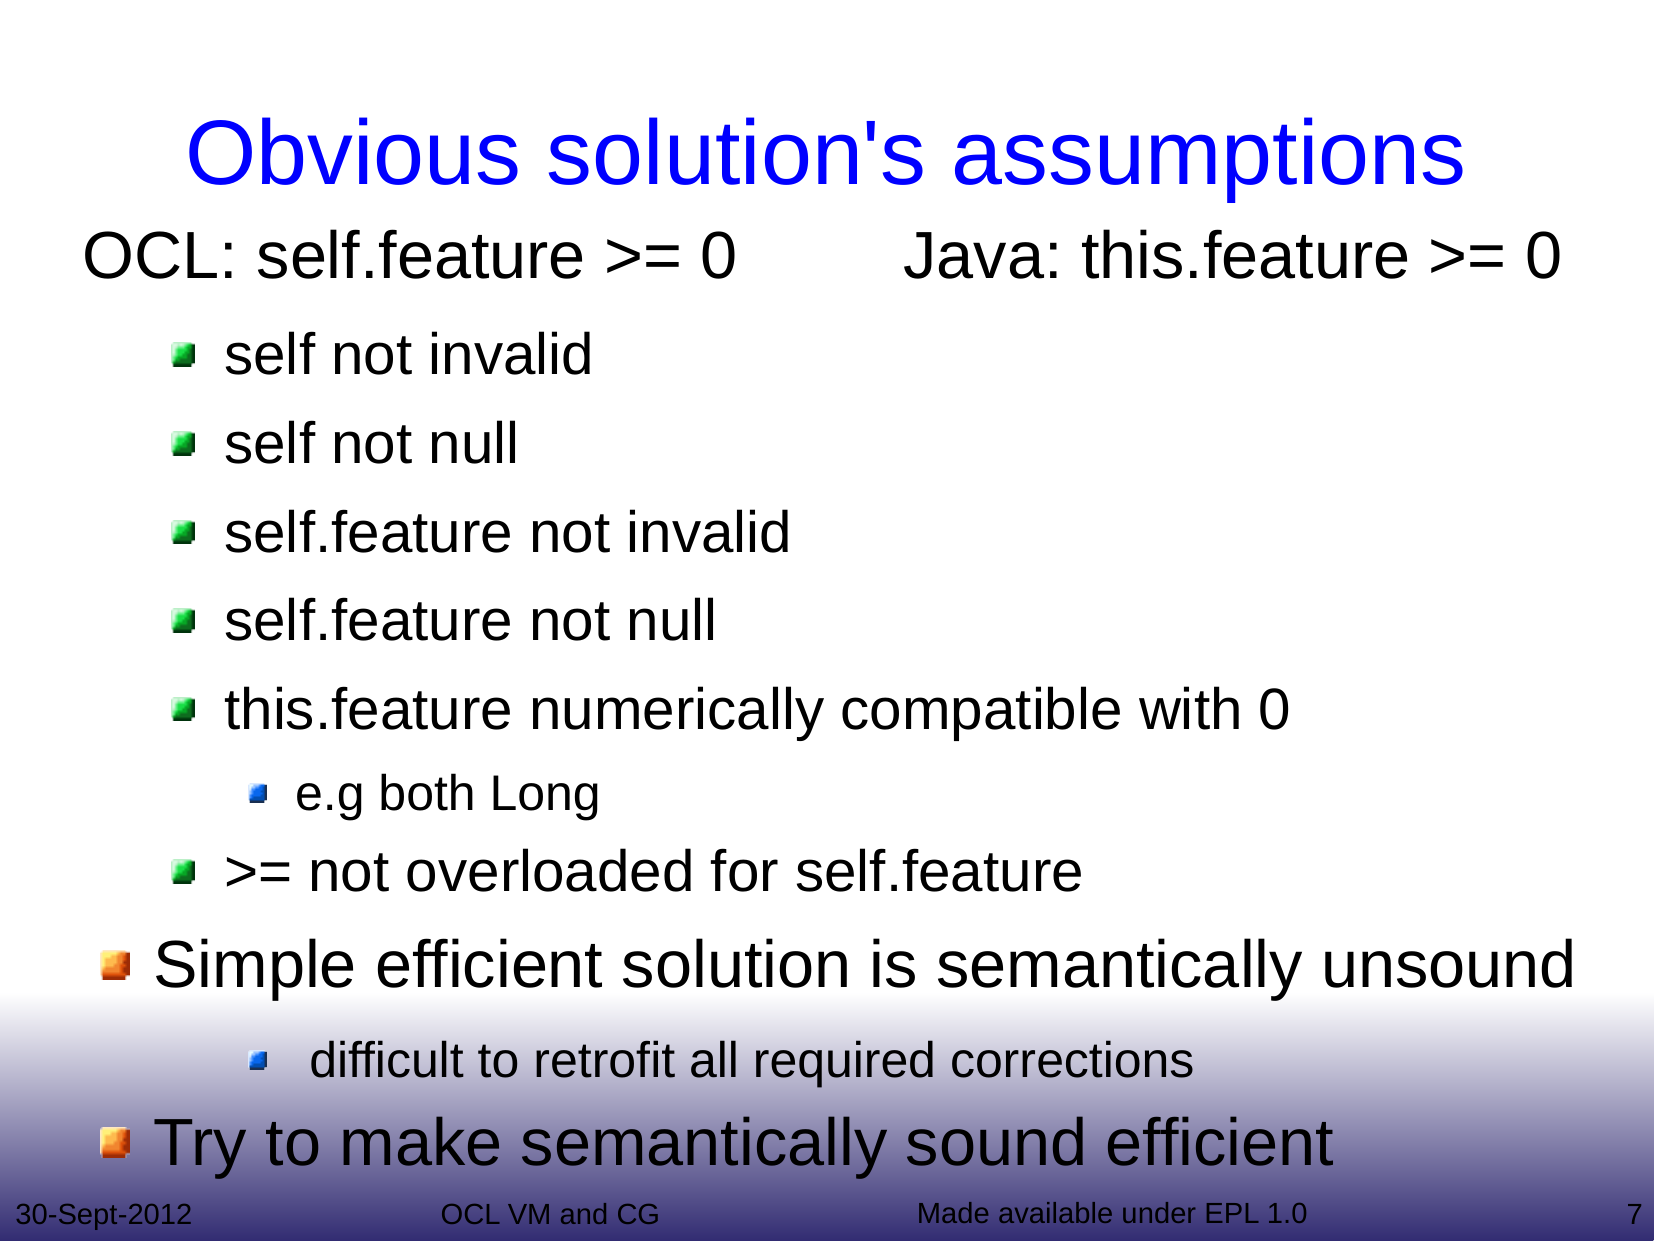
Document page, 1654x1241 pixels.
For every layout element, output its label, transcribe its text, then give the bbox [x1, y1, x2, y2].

title Obvious solution's assumptions [82, 49, 1571, 217]
list OCL: self.feature >= 0 Java: this.feature >= 0 self not invalid self not null self.feature not invalid self.feature not null this.feature numerically compatible with 0 e.g both Long >= not overloaded for self.feature Simple efficient solution is semantically unsound difficult to retrofit all required corrections Try to make semantically sound efficient [82, 217, 1597, 1194]
